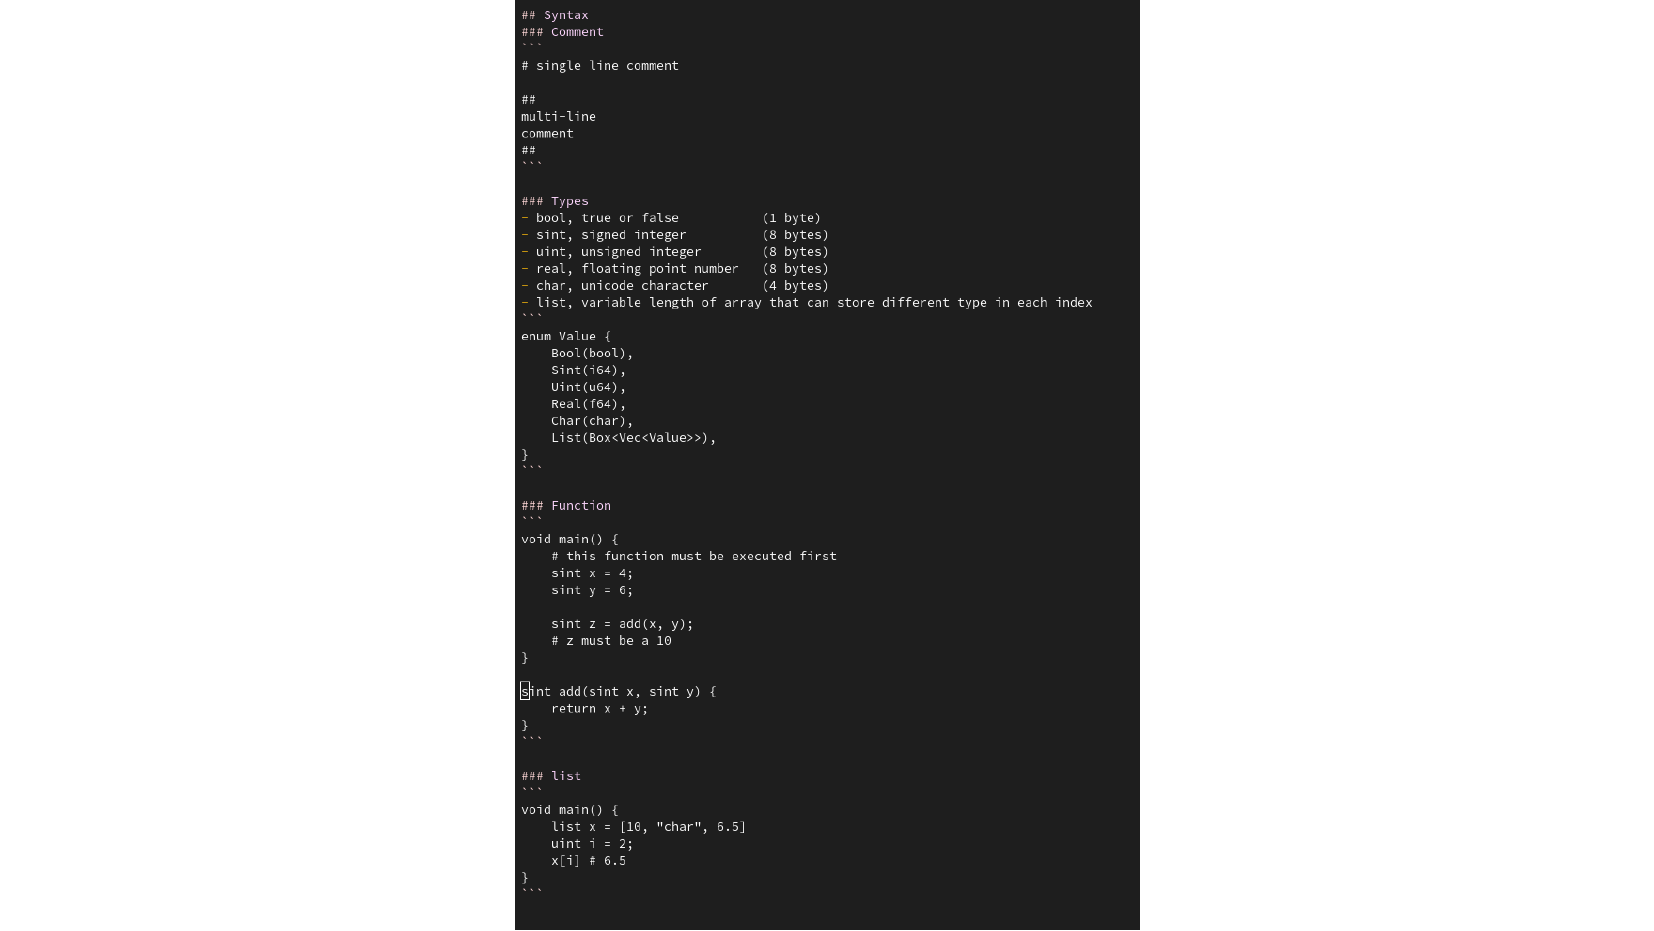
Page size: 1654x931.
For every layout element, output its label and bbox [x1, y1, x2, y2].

picture [515, 0, 1140, 930]
